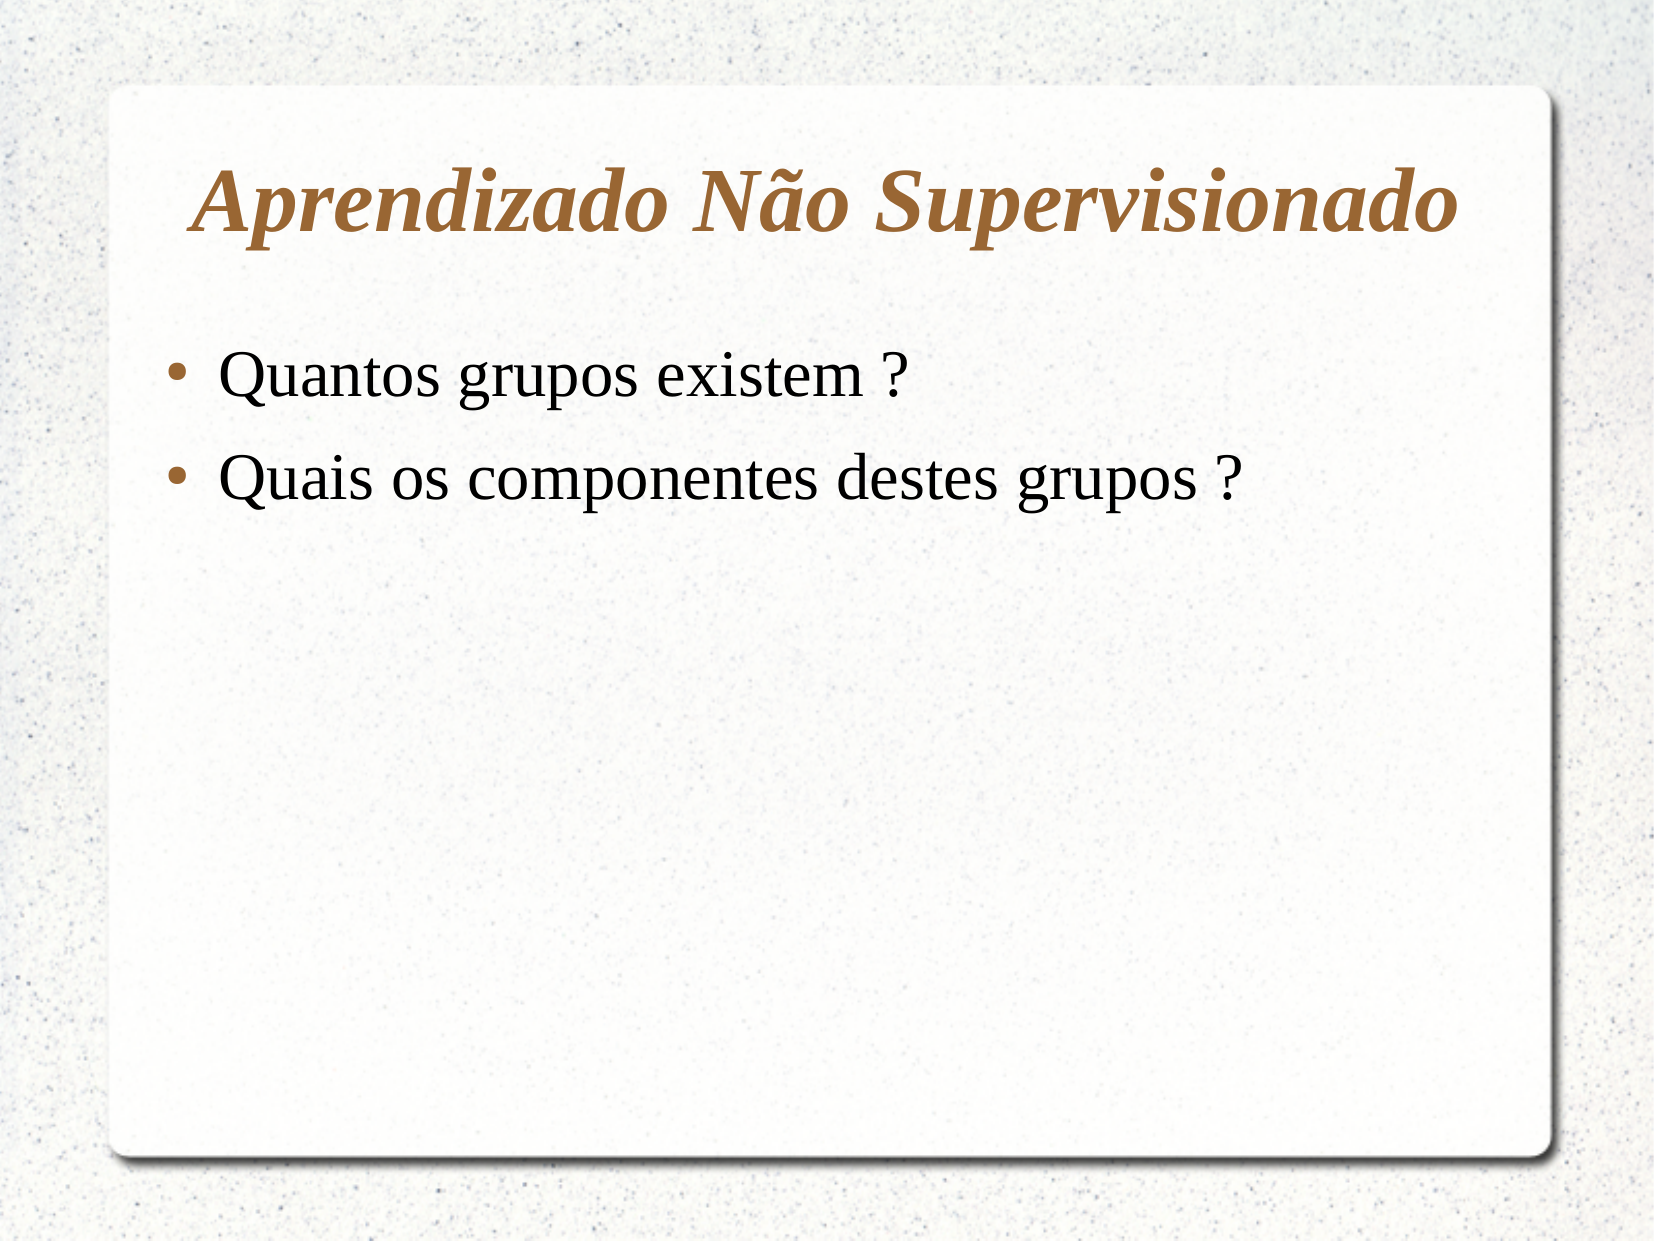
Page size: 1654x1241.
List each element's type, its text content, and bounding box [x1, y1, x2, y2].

list Quantos grupos existem ? Quais os componentes destes grupos ? [147, 336, 1506, 1241]
picture [0, 0, 1654, 1241]
title Aprendizado Não Supervisionado [118, 96, 1536, 304]
